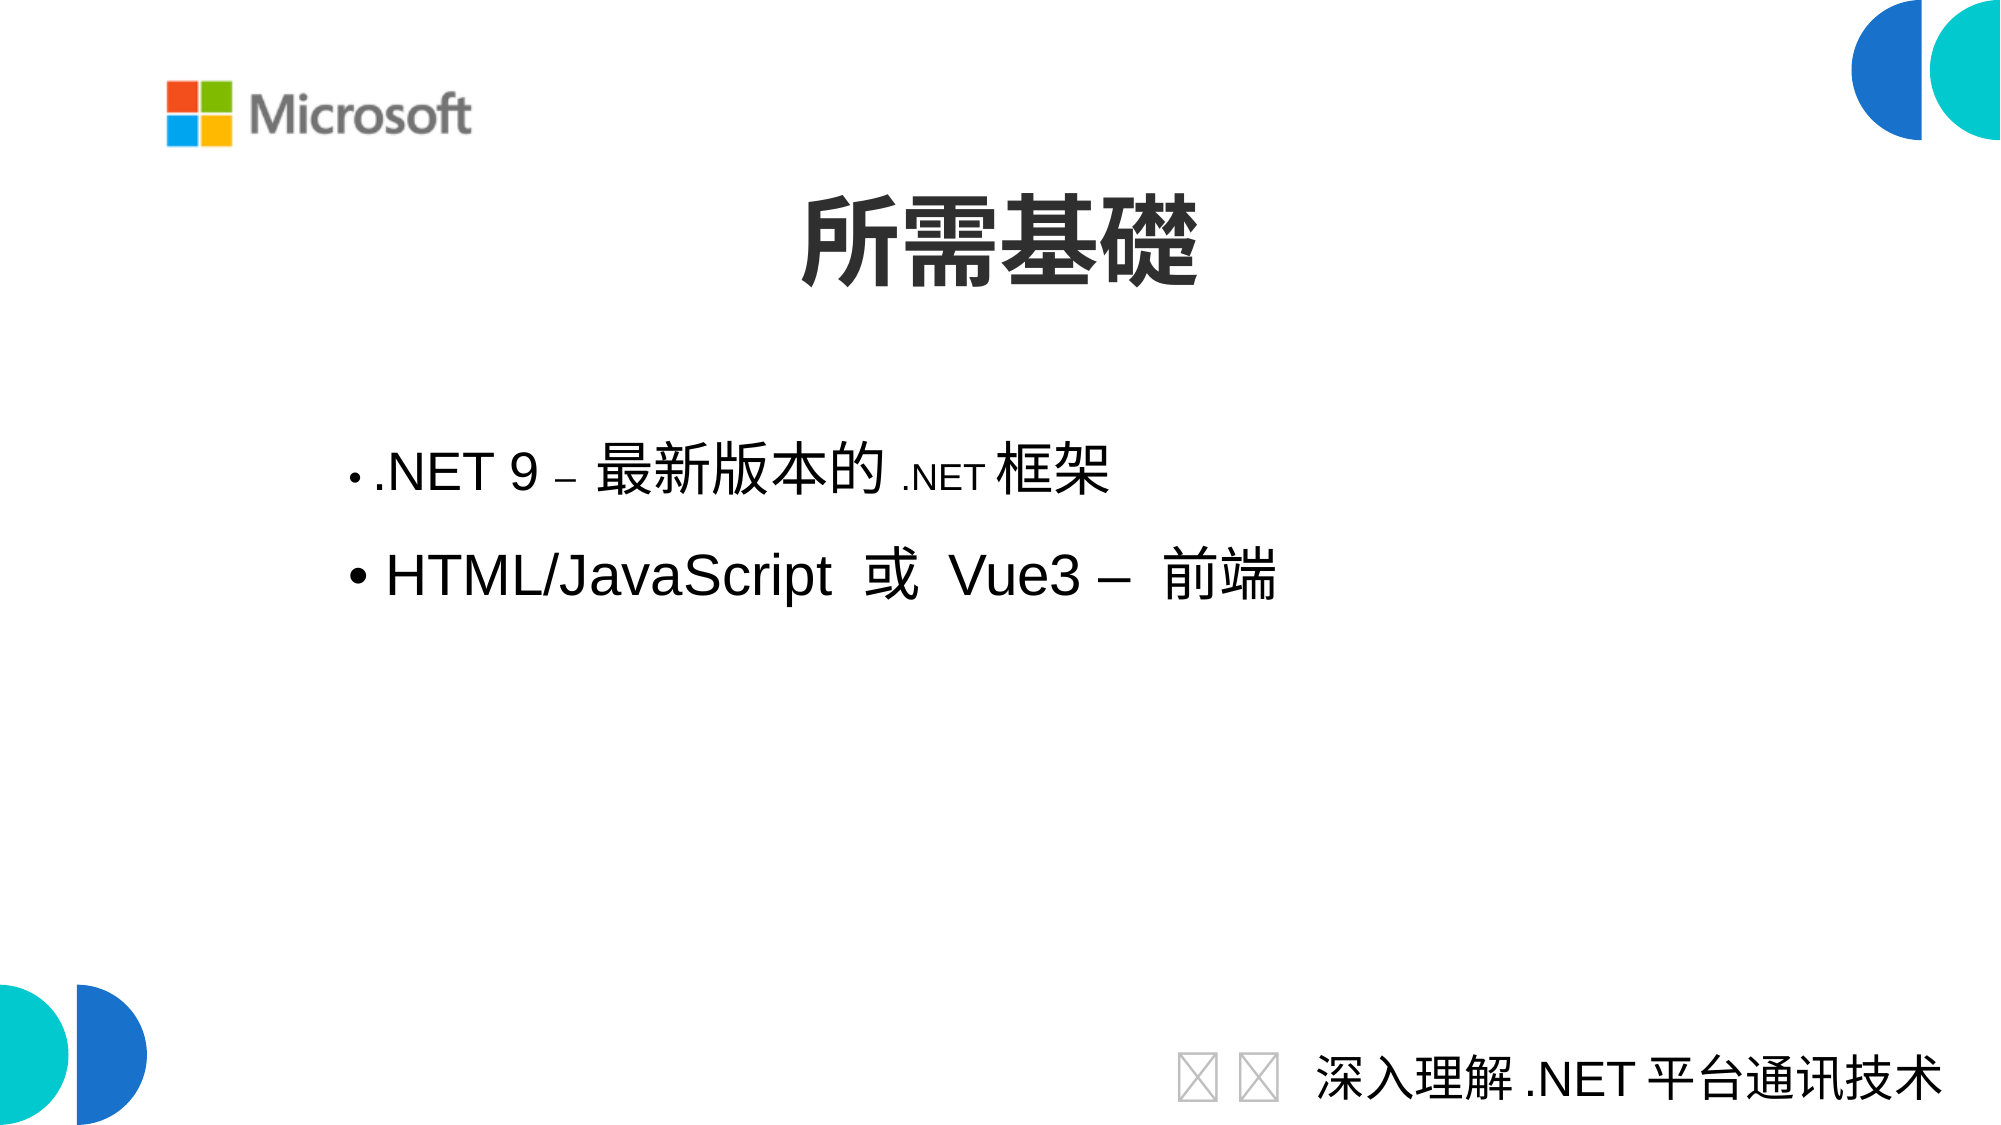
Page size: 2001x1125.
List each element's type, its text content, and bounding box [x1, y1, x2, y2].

text_box • .NET 9 – 最新版本的.NET框架 • HTML/JavaScript 或 Vue3 – 前端 [333, 389, 1595, 685]
subtitle 🚀 🚀 深入理解.NET平台通讯技术 [1173, 1046, 1952, 1107]
title 所需基礎 [138, 145, 1862, 332]
picture [85, 41, 552, 189]
